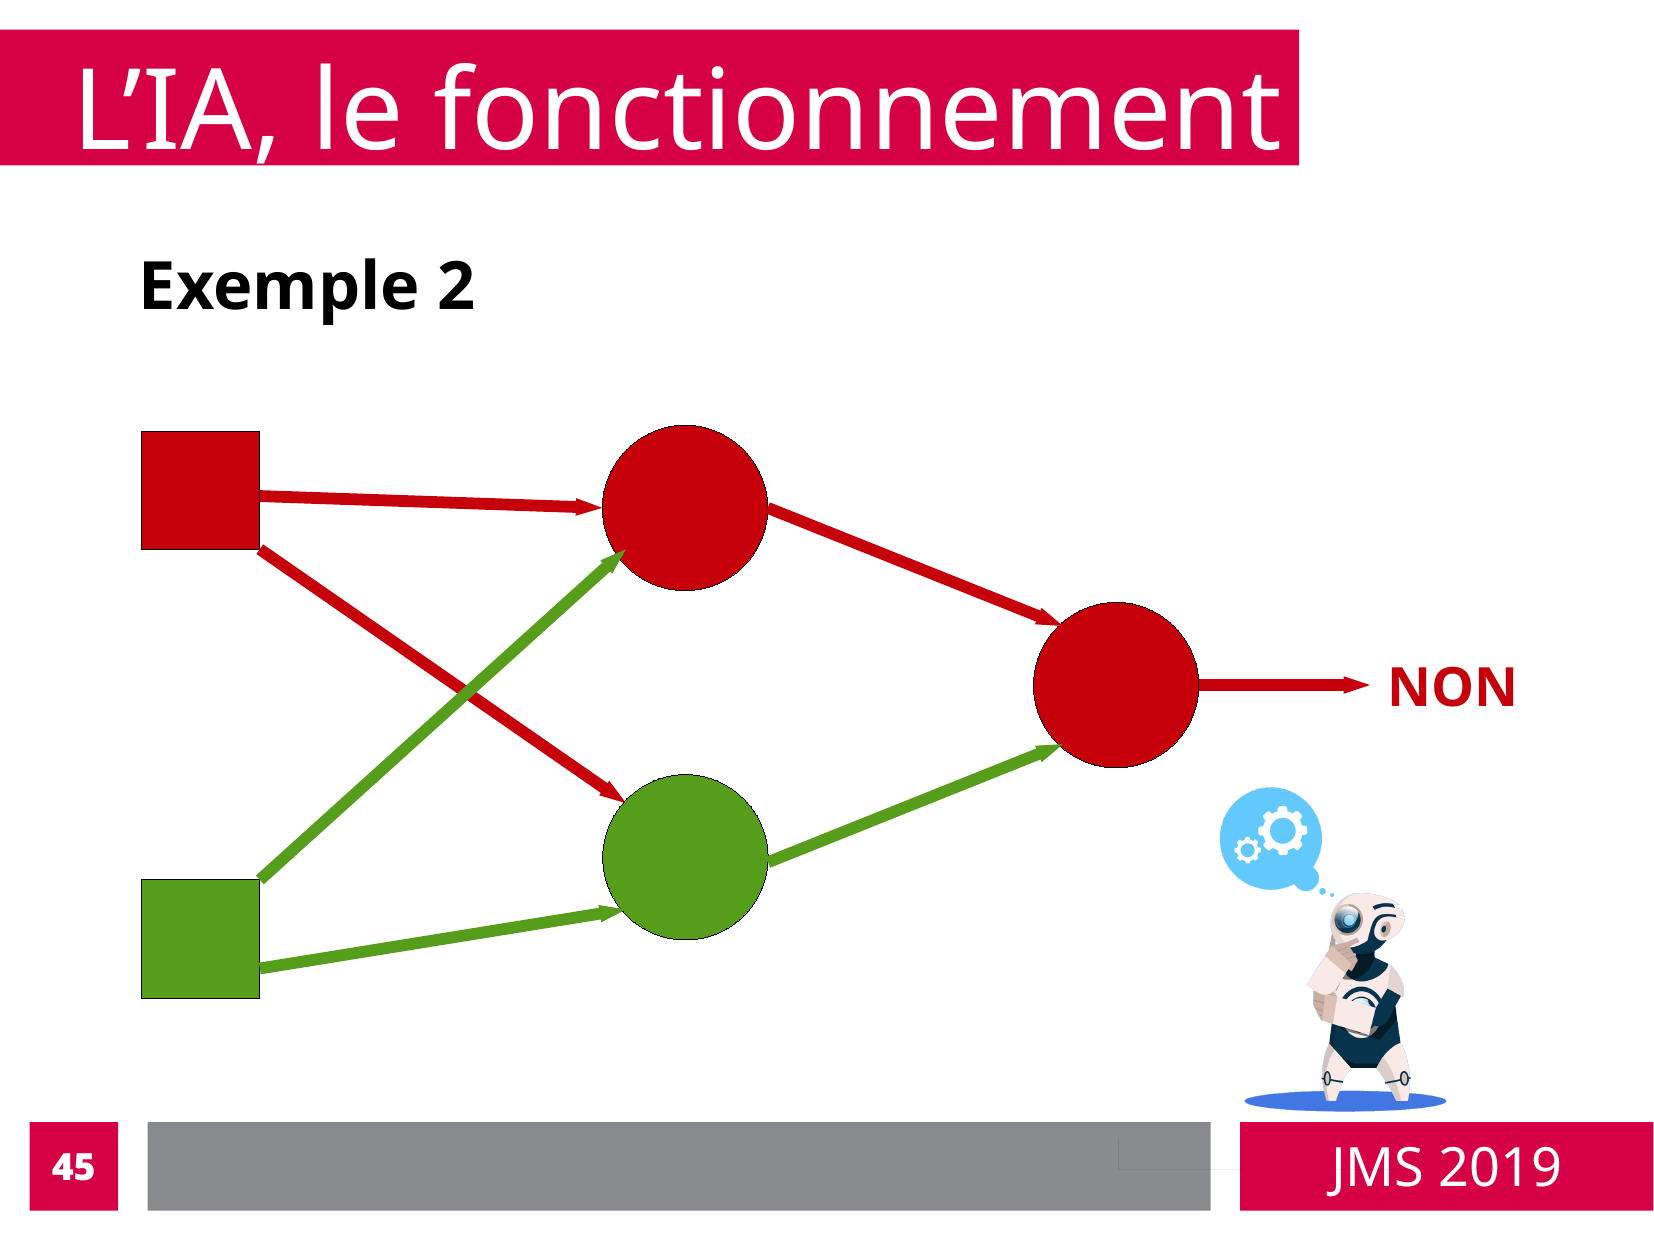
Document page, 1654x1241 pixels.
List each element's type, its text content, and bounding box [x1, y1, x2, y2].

text_box NON [1328, 646, 1577, 724]
text_box [141, 431, 260, 550]
text_box [602, 774, 769, 940]
picture [1118, 744, 1512, 1170]
text_box [602, 425, 768, 591]
title L’IA, le fonctionnement [0, 29, 1371, 178]
text_box [141, 879, 260, 999]
text_box Exemple 2 [0, 237, 615, 330]
text_box [1033, 602, 1199, 768]
